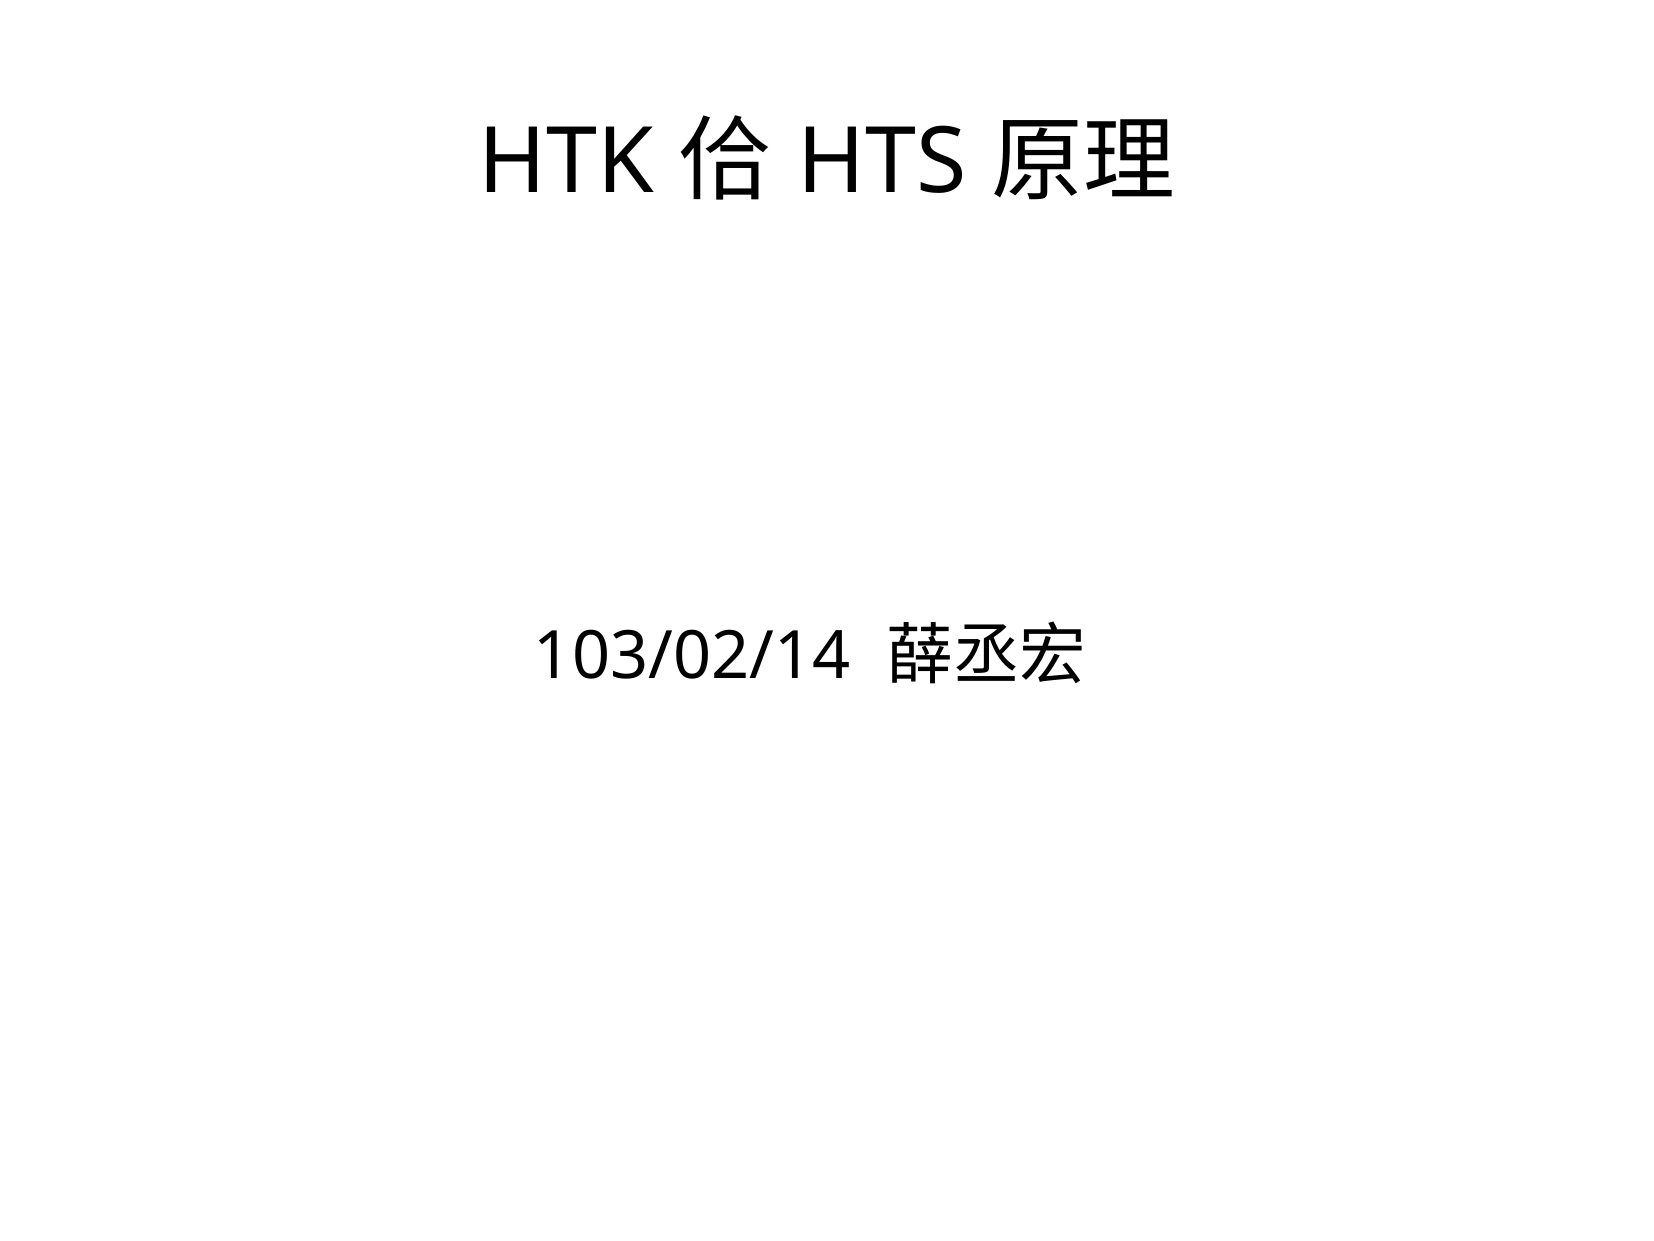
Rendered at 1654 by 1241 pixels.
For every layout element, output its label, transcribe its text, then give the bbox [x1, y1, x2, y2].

subtitle 103/02/14 薛丞宏 [82, 290, 1538, 1010]
title HTK佮HTS原理 [82, 49, 1571, 257]
